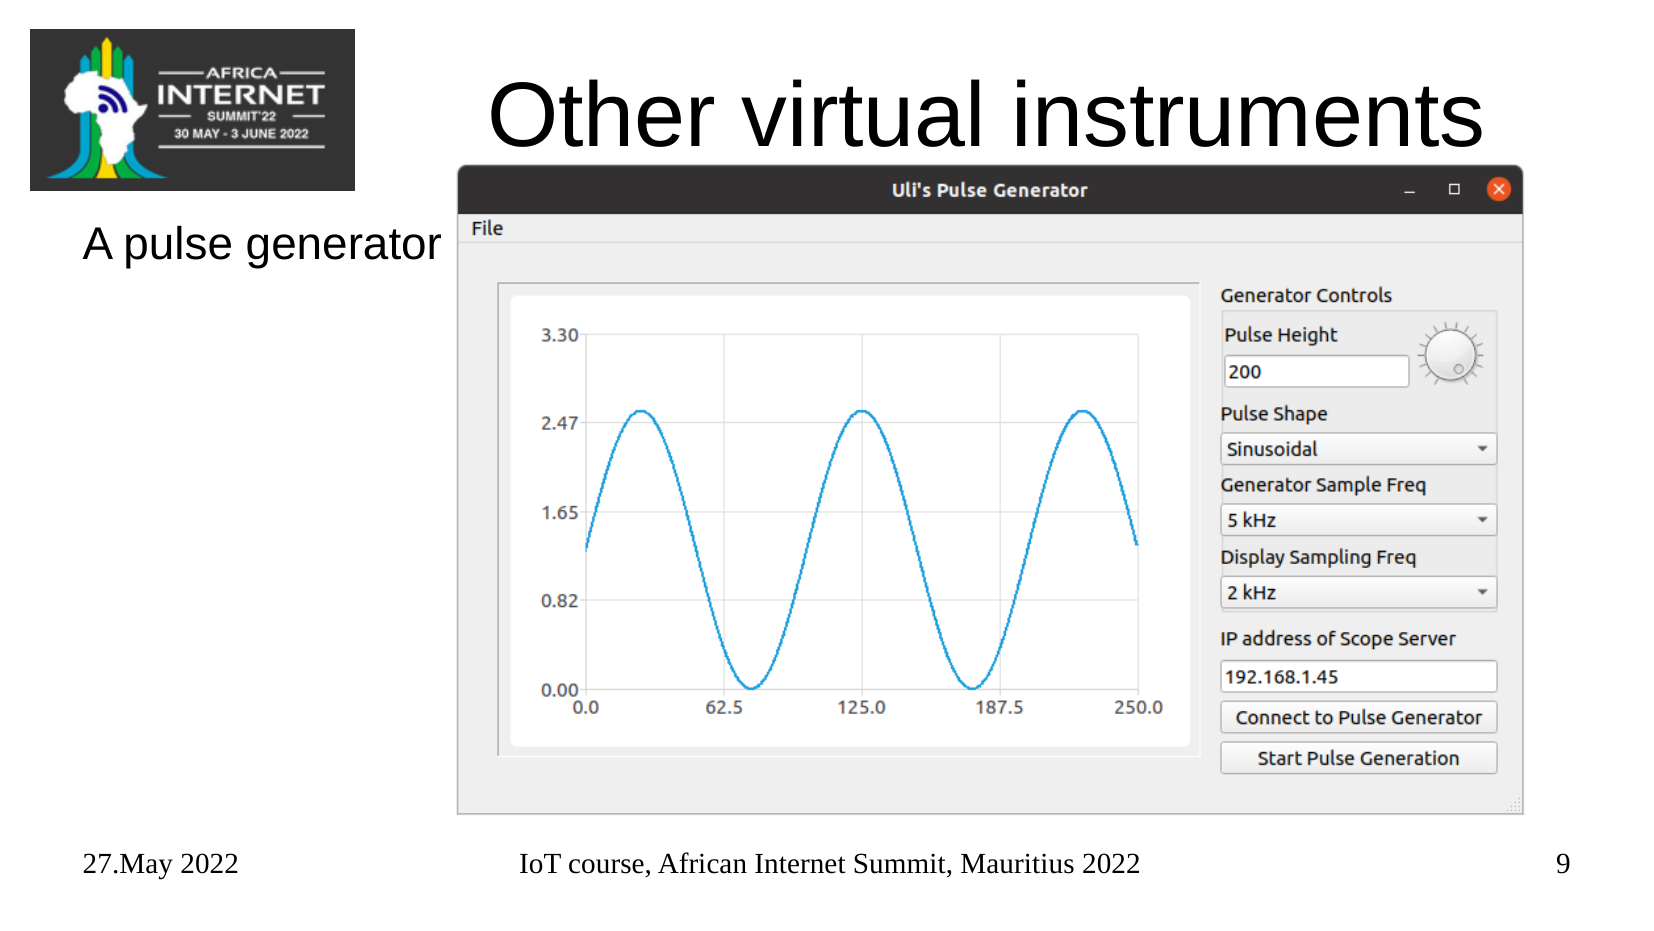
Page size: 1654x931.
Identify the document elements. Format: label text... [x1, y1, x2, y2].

picture [30, 29, 355, 191]
list A pulse generator [82, 217, 445, 758]
title Other virtual instruments [403, 37, 1571, 193]
picture [445, 155, 1536, 827]
